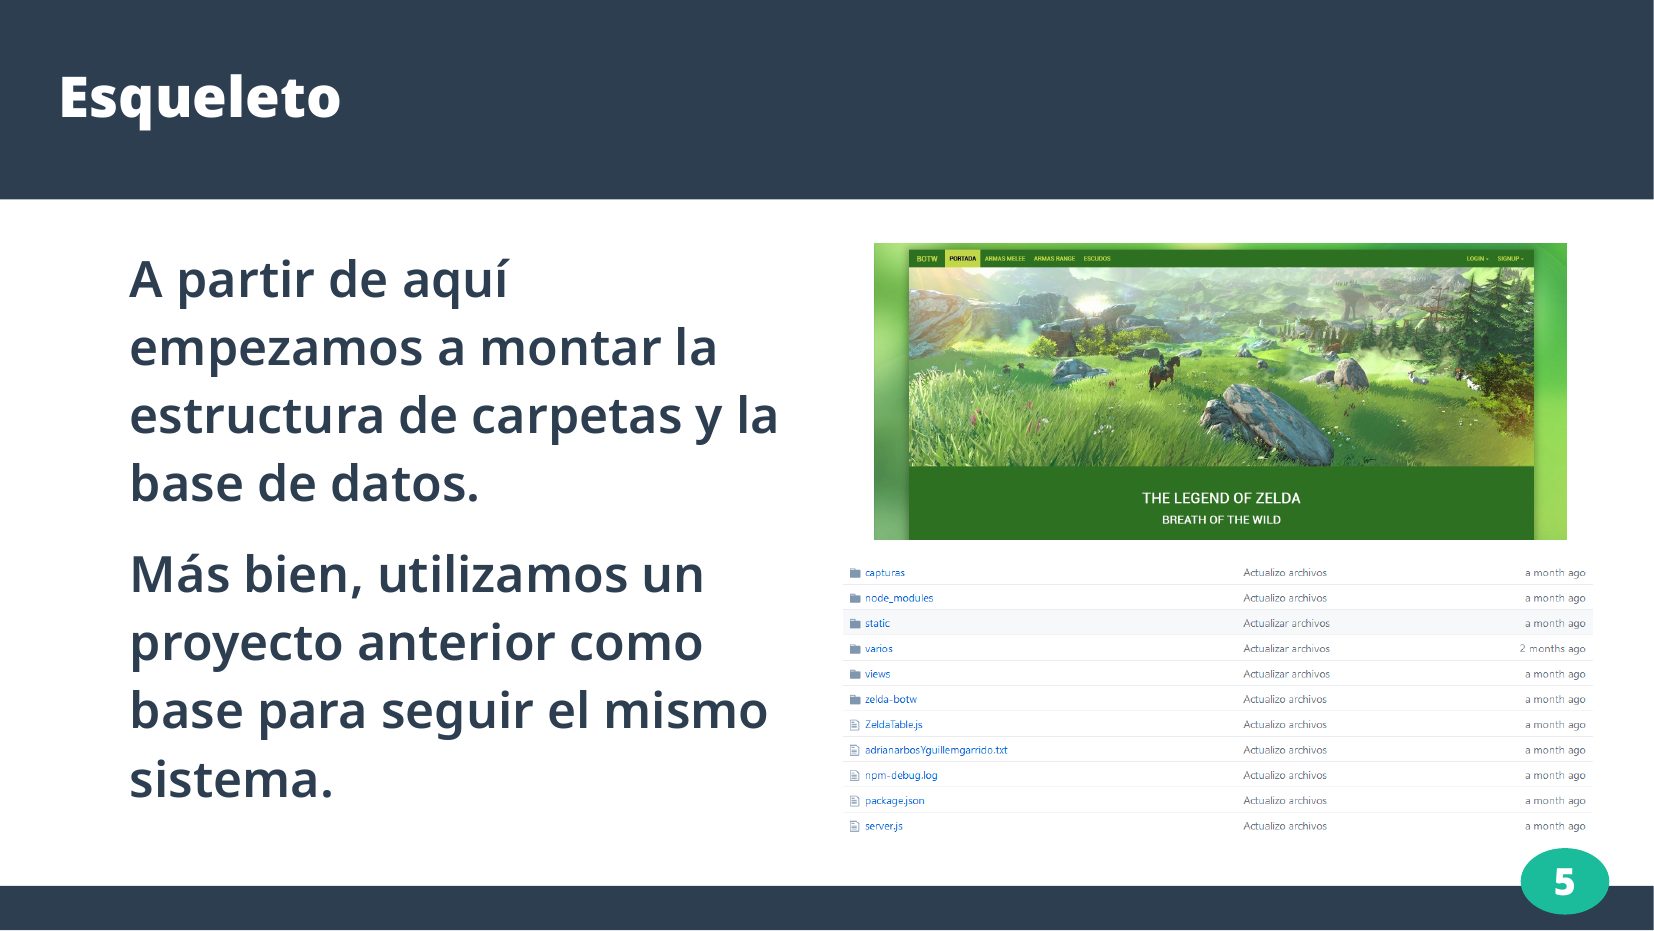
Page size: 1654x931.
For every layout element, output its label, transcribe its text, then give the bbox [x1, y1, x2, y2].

picture [843, 559, 1593, 836]
title Esqueleto [59, 37, 1595, 155]
picture [874, 243, 1567, 540]
list A partir de aquí empezamos a montar la estructura de carpetas y la base de datos. Más bien, utilizamos un proyecto anterior como base para seguir el mismo sistema. [59, 243, 809, 864]
